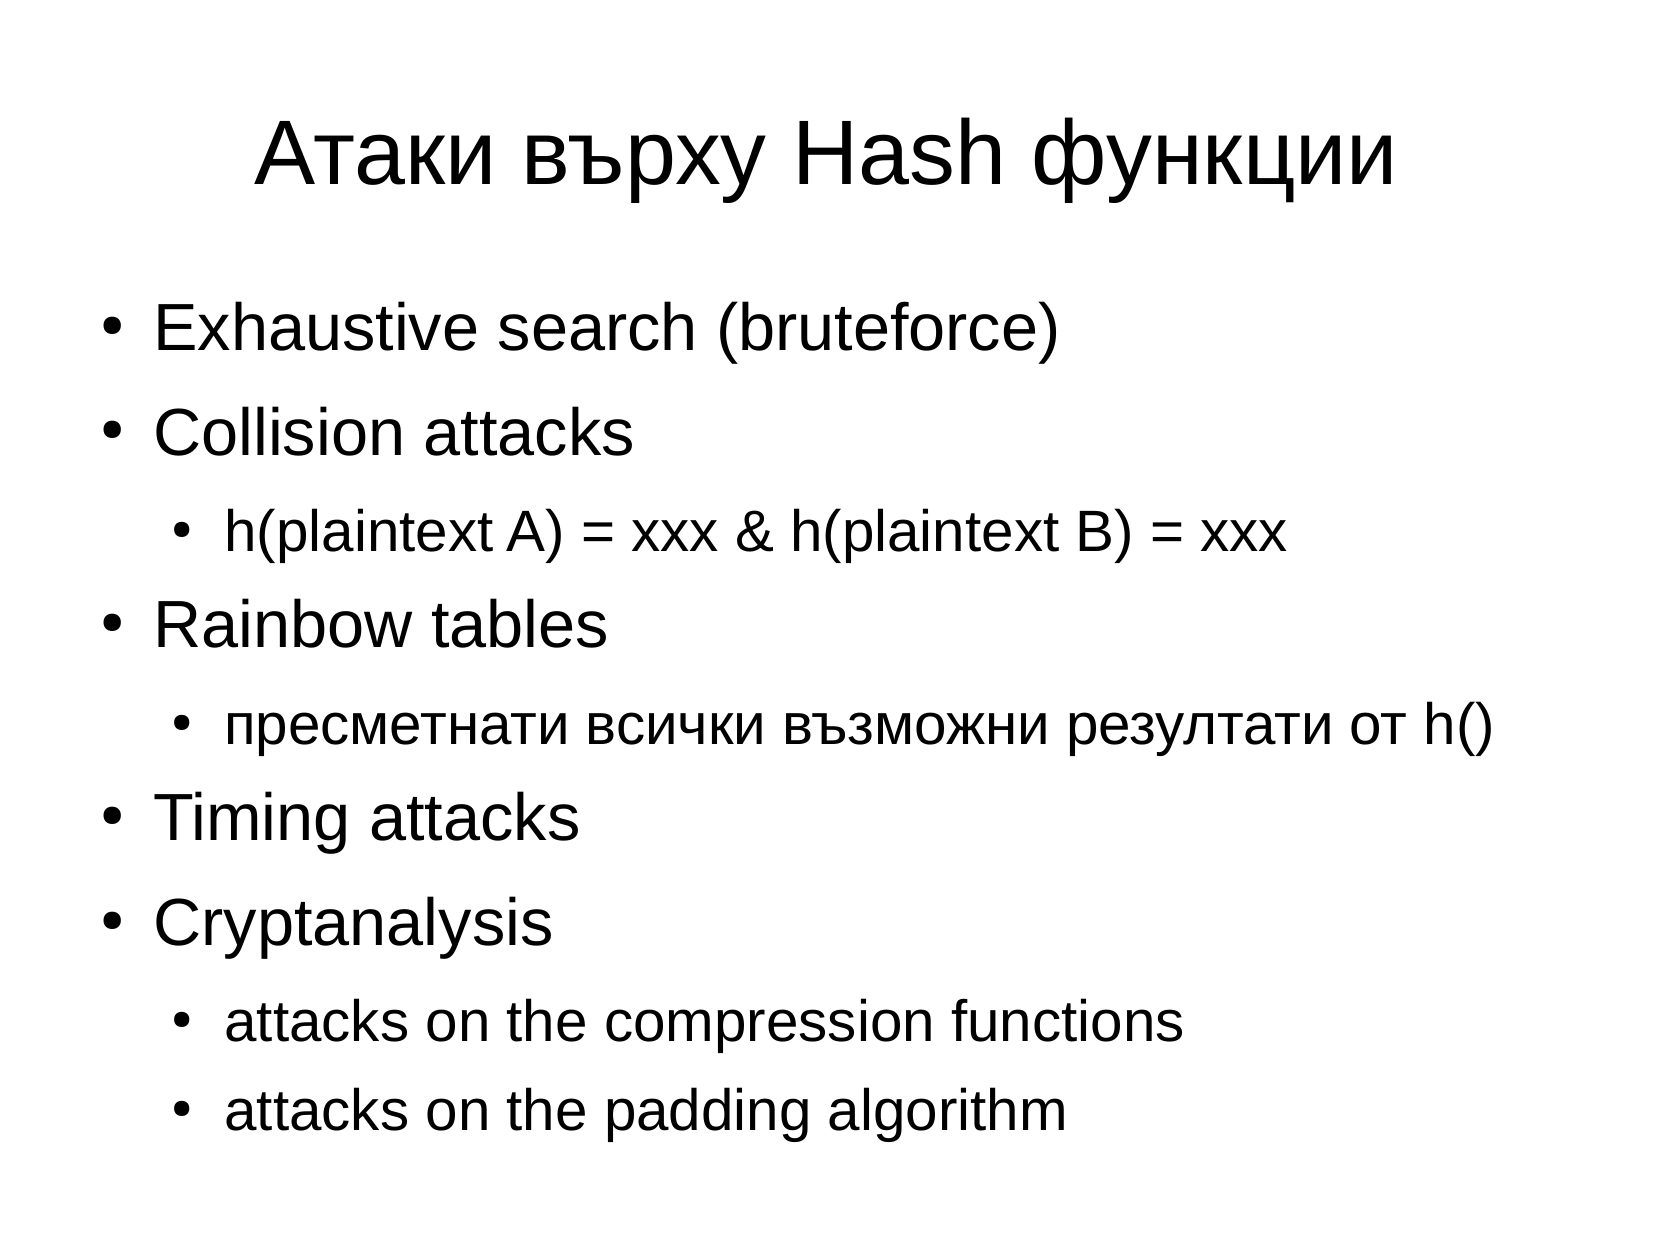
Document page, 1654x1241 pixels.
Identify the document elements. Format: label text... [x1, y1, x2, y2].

list Exhaustive search (bruteforce) Collision attacks h(plaintext A) = xxx & h(plaintext B) = xxx Rainbow tables пресметнати всички възможни резултати от h() Timing attacks Cryptanalysis attacks on the compression functions attacks on the padding algorithm [82, 290, 1571, 1211]
title Атаки върху Hash функции [82, 56, 1571, 250]
